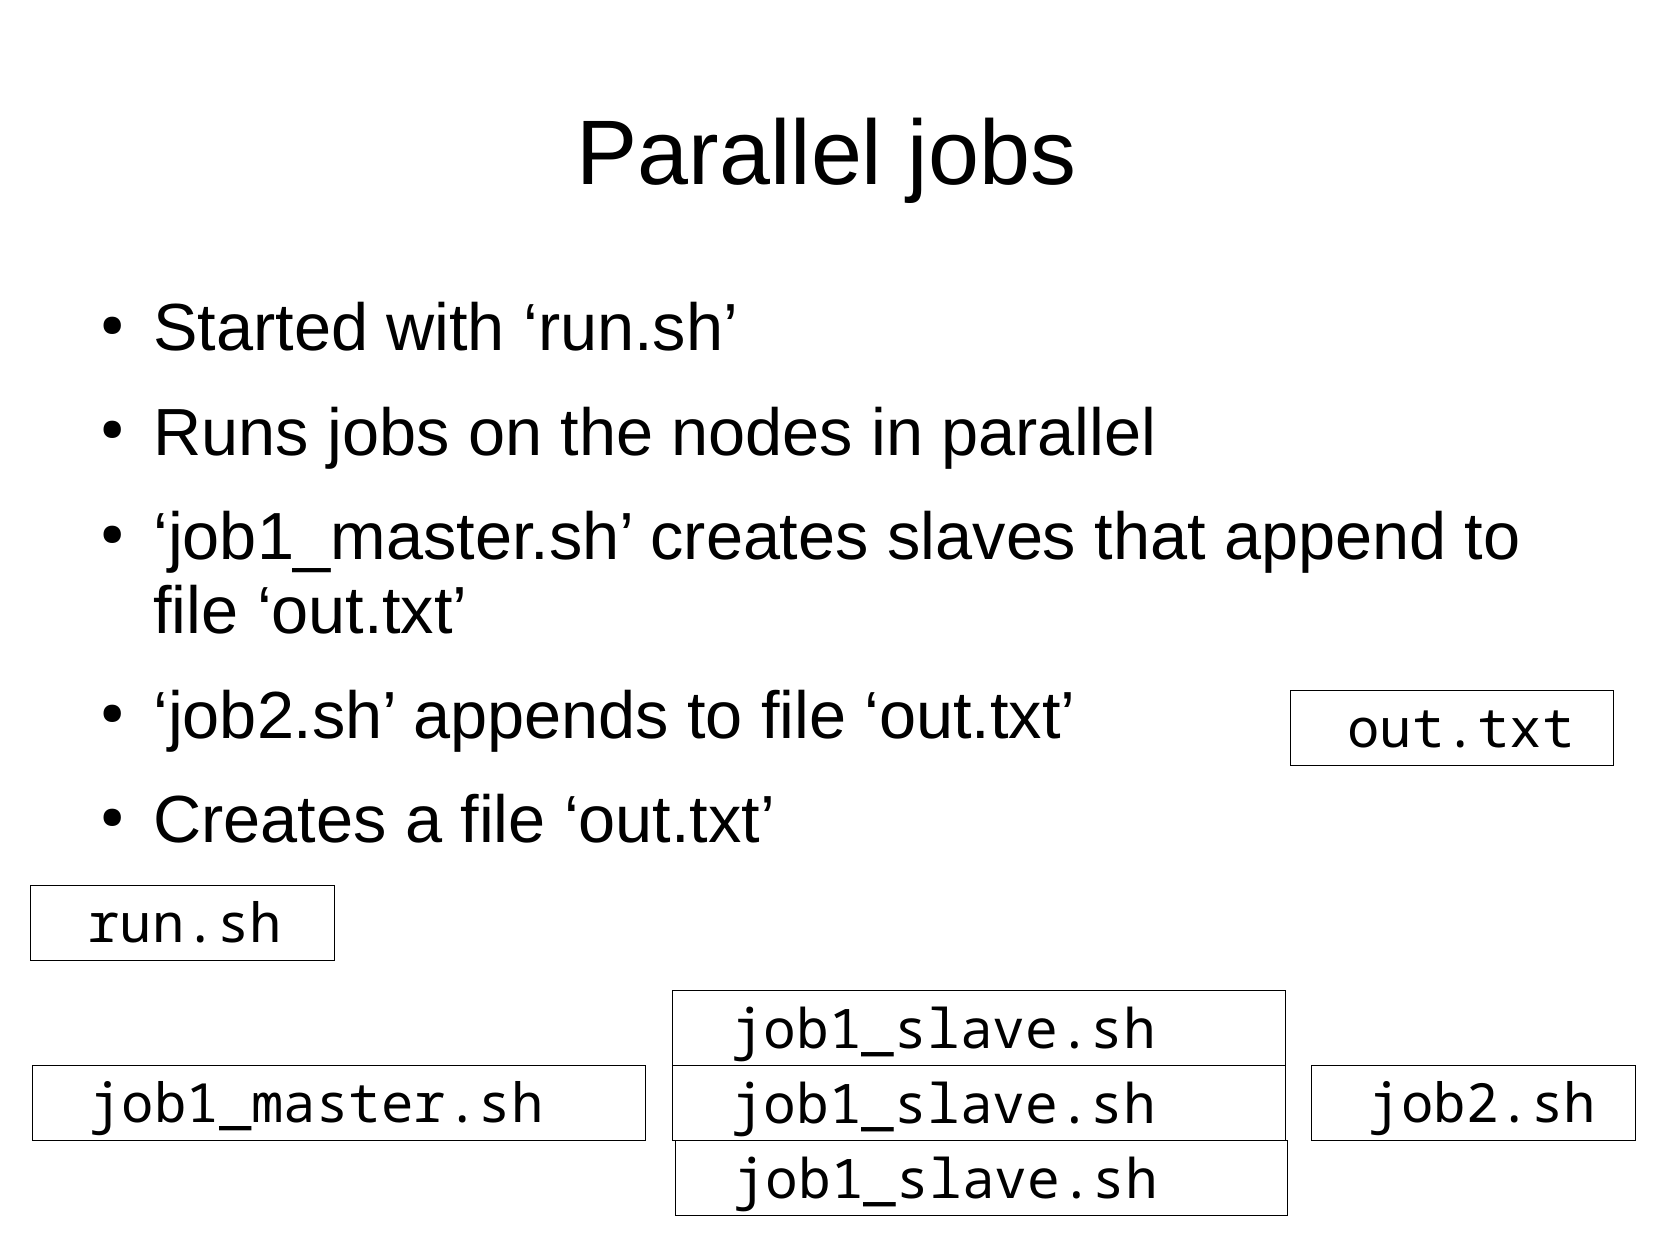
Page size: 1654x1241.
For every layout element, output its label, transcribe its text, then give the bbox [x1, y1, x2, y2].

list run.sh [30, 885, 335, 961]
list out.txt [1290, 690, 1614, 766]
list job2.sh [1311, 1065, 1636, 1141]
list Started with ‘run.sh’ Runs jobs on the nodes in parallel ‘job1_master.sh’ creates slaves that append to file ‘out.txt’ ‘job2.sh’ appends to file ‘out.txt’ Creates a file ‘out.txt’ [82, 290, 1571, 1081]
list job1_slave.sh [672, 990, 1286, 1065]
list job1_master.sh [32, 1065, 646, 1141]
list job1_slave.sh [672, 1065, 1286, 1141]
title Parallel jobs [82, 49, 1571, 257]
list job1_slave.sh [675, 1140, 1288, 1216]
